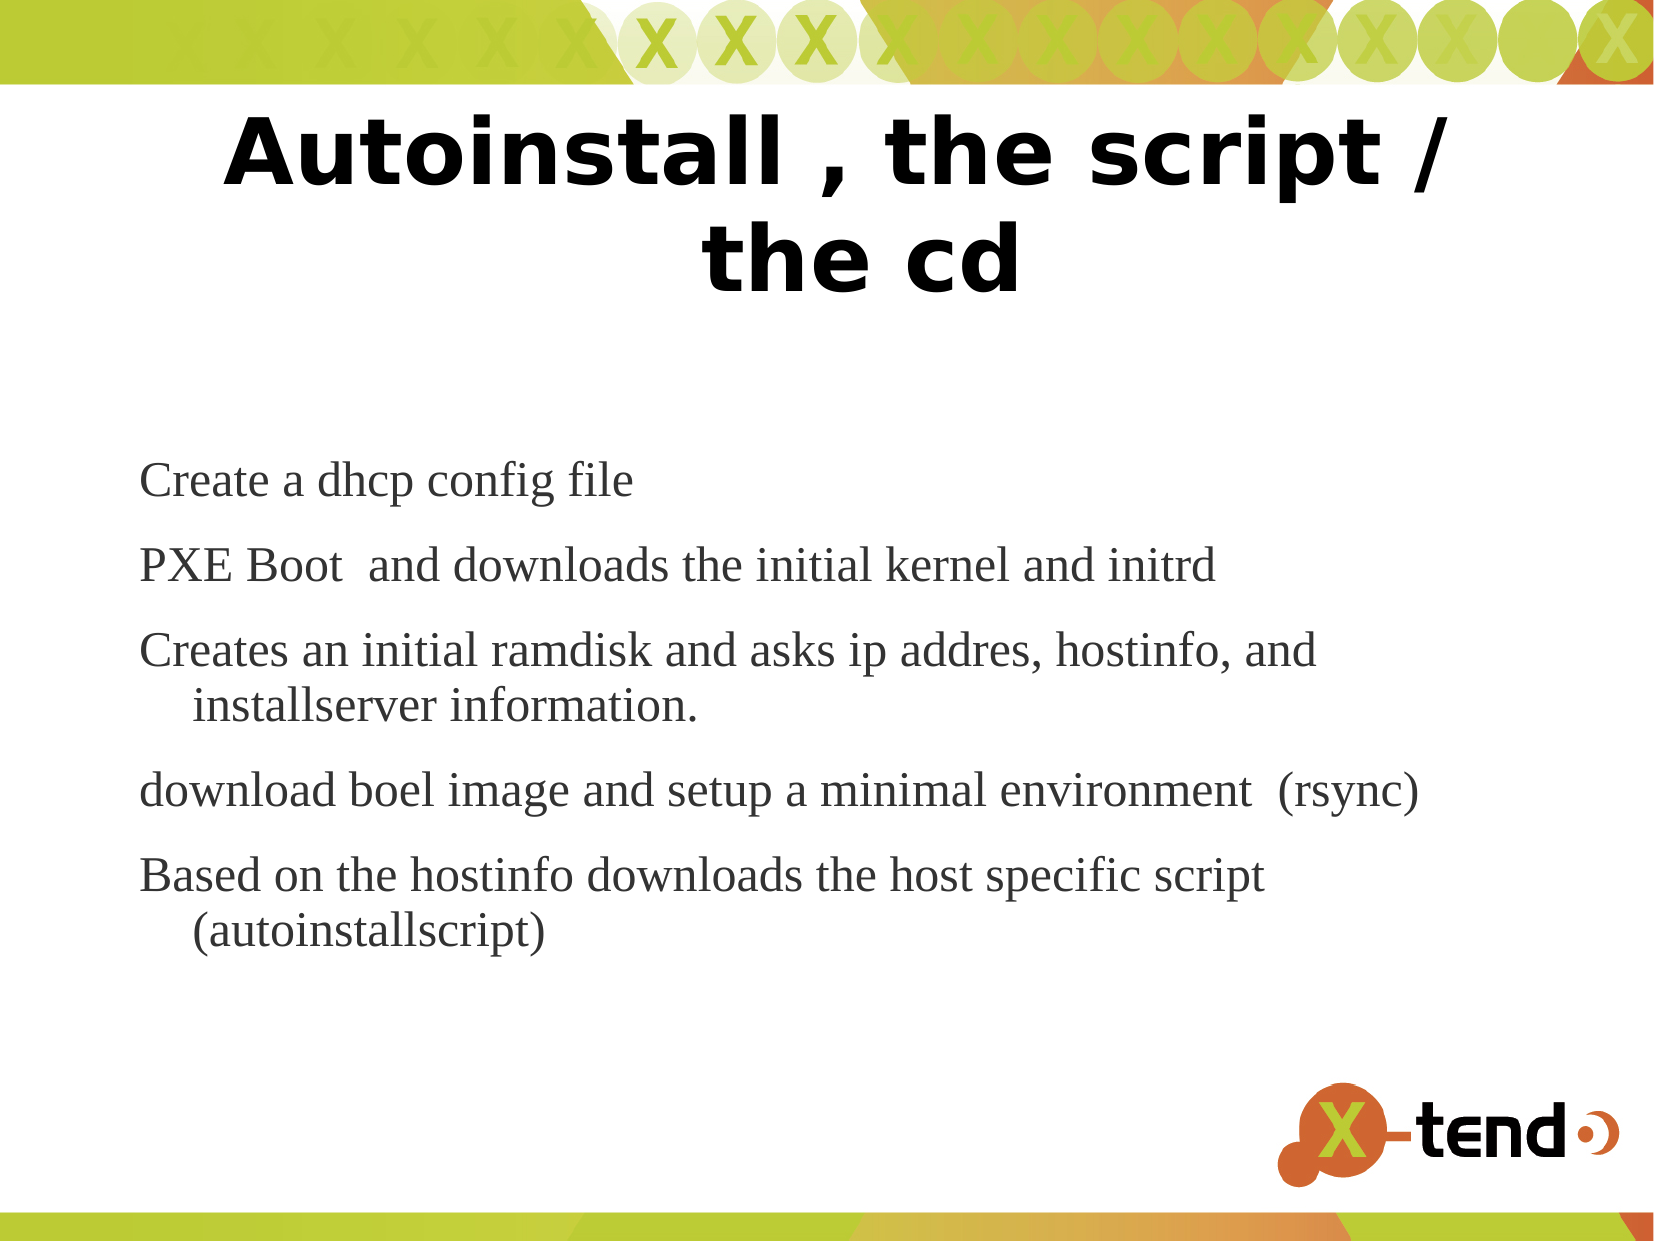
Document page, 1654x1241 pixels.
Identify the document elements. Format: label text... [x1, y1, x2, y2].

title Autoinstall , the script / the cd [121, 99, 1534, 314]
picture [0, 0, 1654, 1241]
list Create a dhcp config file PXE Boot and downloads the initial kernel and initrd Creates an initial ramdisk and asks ip addres, hostinfo, and installserver information. download boel image and setup a minimal environment (rsync) Based on the hostinfo downloads the host specific script (autoinstallscript) [121, 344, 1534, 1127]
